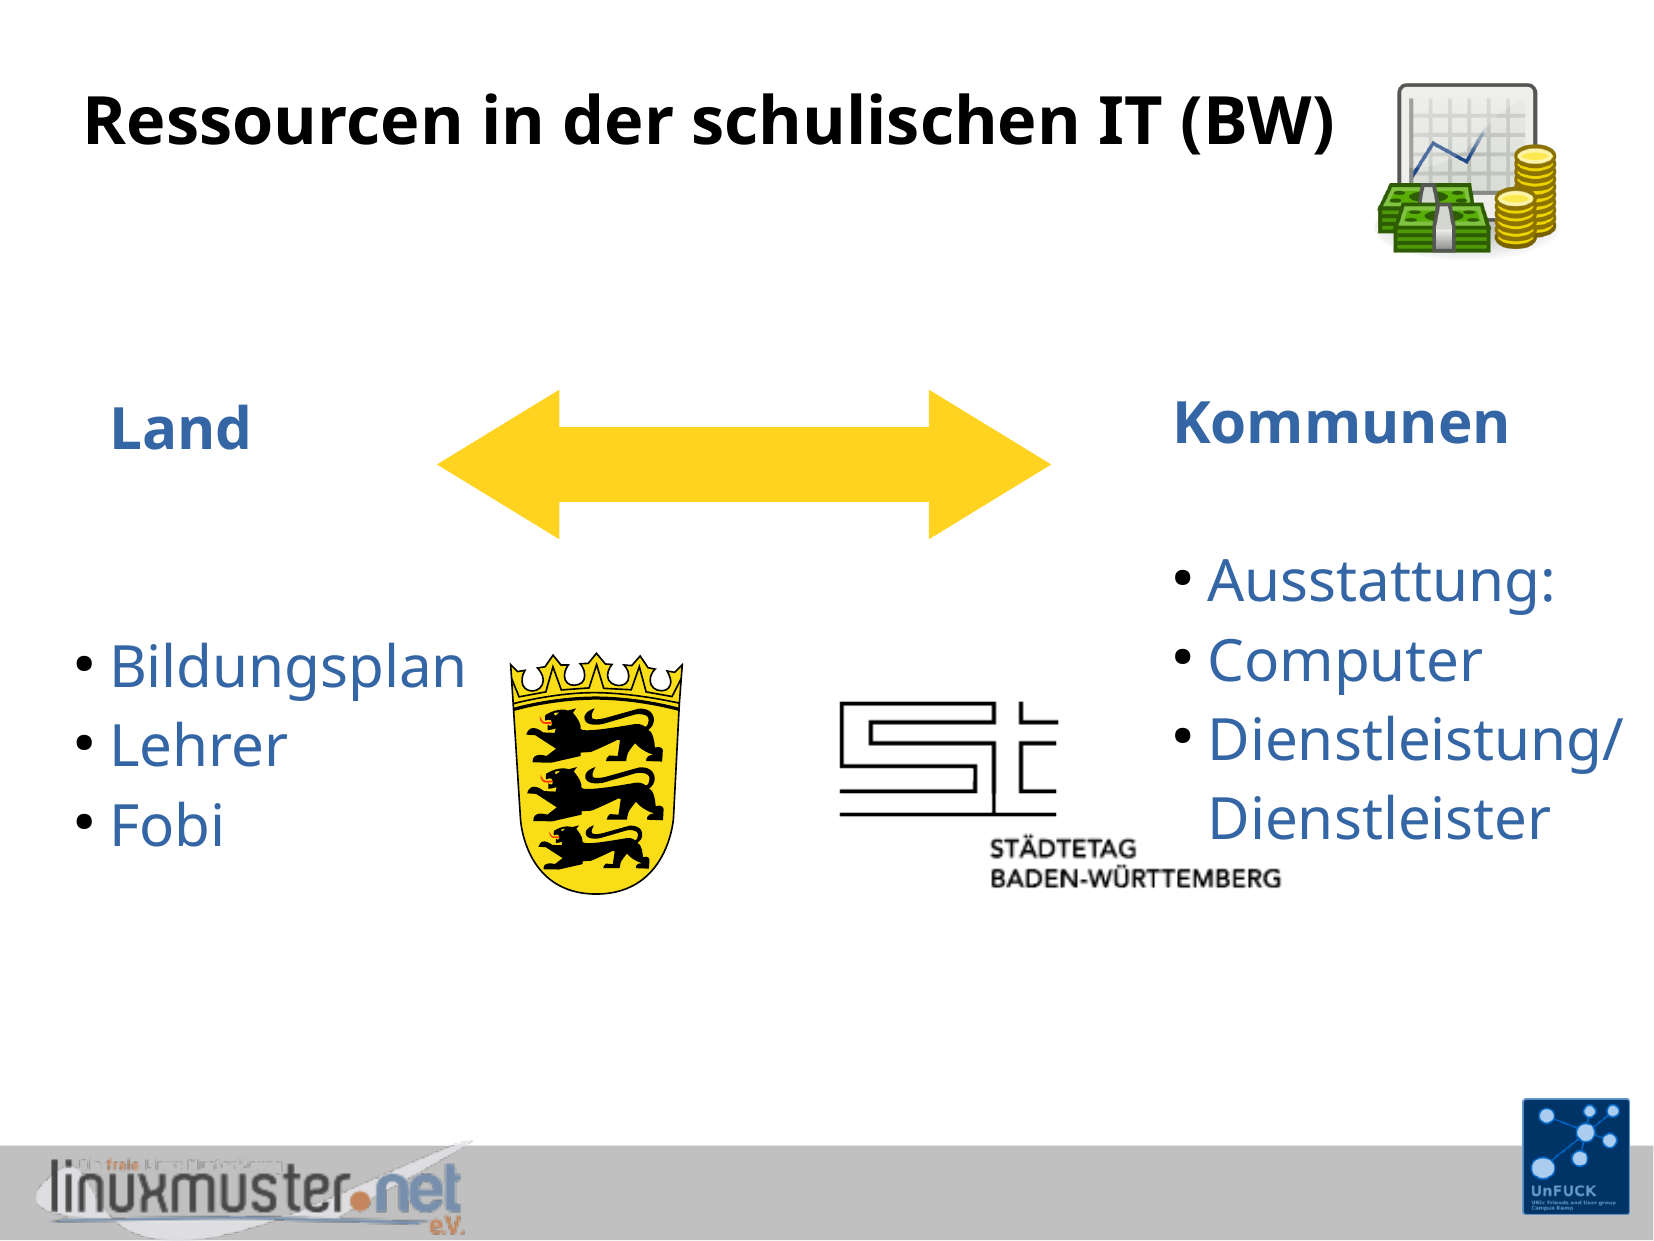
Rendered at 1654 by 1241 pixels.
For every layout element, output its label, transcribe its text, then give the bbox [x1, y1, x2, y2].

text_box Kommunen Ausstattung: Computer Dienstleistung/Dienstleister [1122, 373, 1654, 875]
picture [36, 1140, 473, 1241]
title Ressourcen in der schulischen IT (BW) [82, 49, 1571, 189]
text_box Land Bildungsplan Lehrer Fobi [59, 380, 745, 881]
text_box [437, 389, 1052, 540]
picture [1374, 75, 1560, 260]
picture [838, 660, 1370, 922]
picture [1522, 1098, 1630, 1215]
picture [507, 649, 686, 898]
